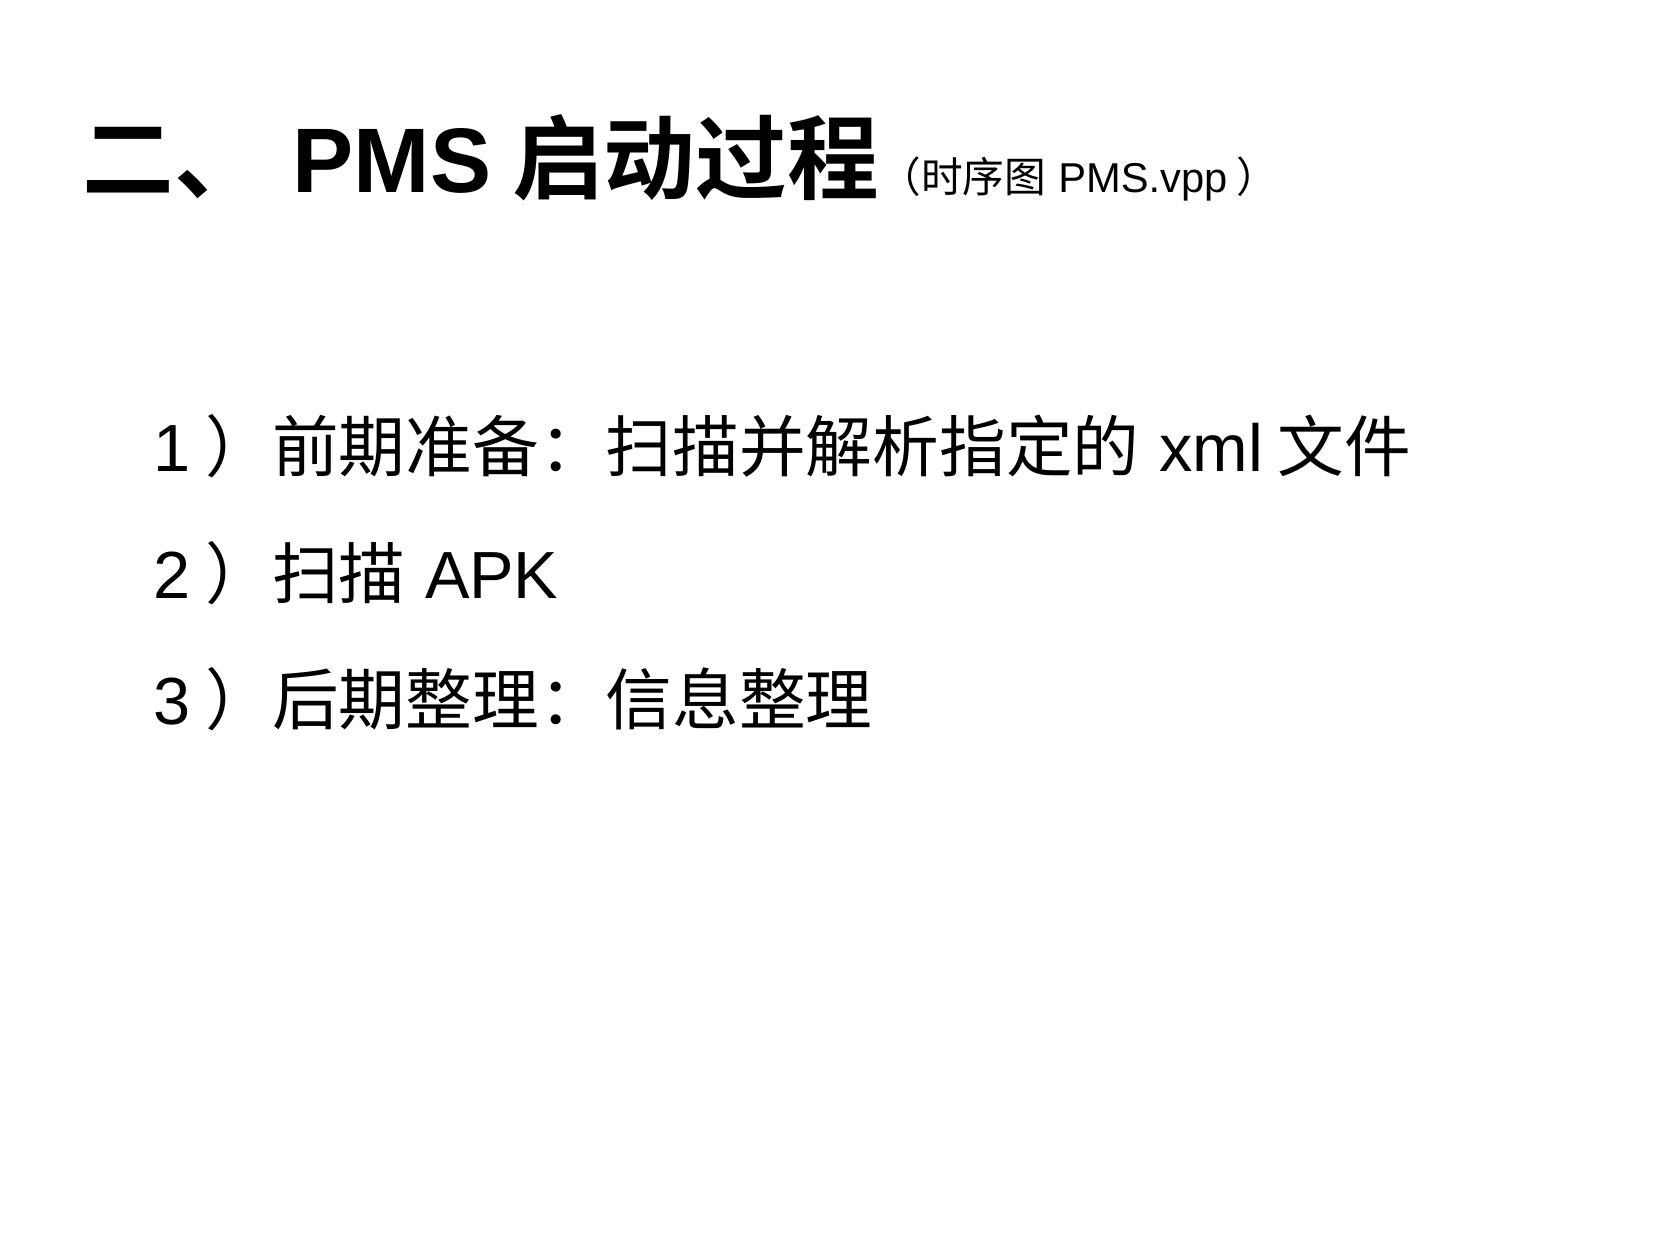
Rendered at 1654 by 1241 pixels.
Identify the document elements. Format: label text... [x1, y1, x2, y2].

list 1）前期准备：扫描并解析指定的xml文件 2）扫描APK 3）后期整理：信息整理 [82, 290, 1538, 1010]
title 二、PMS启动过程（时序图PMS.vpp） [82, 49, 1571, 257]
